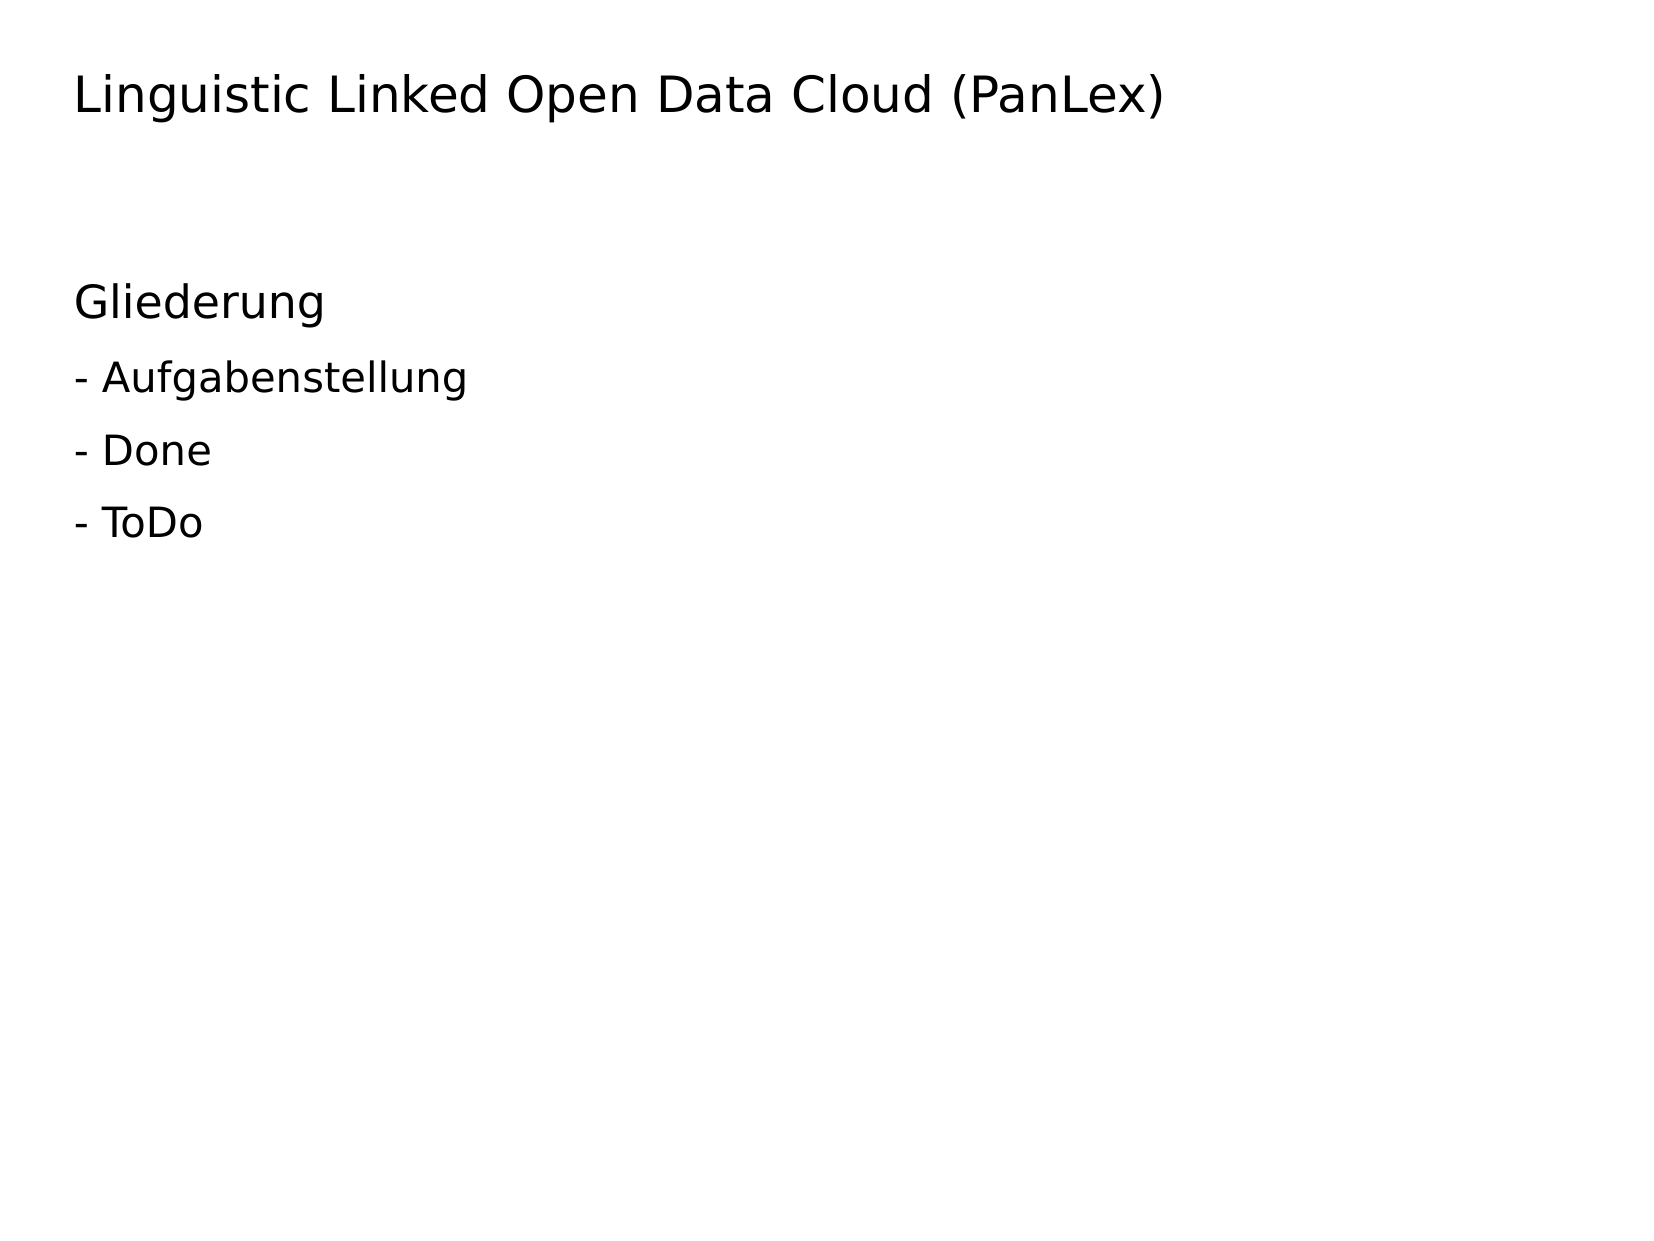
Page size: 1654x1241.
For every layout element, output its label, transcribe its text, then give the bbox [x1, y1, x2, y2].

text_box Gliederung - Aufgabenstellung - Done - ToDo [59, 188, 1583, 556]
text_box Linguistic Linked Open Data Cloud (PanLex) [59, 59, 1583, 133]
